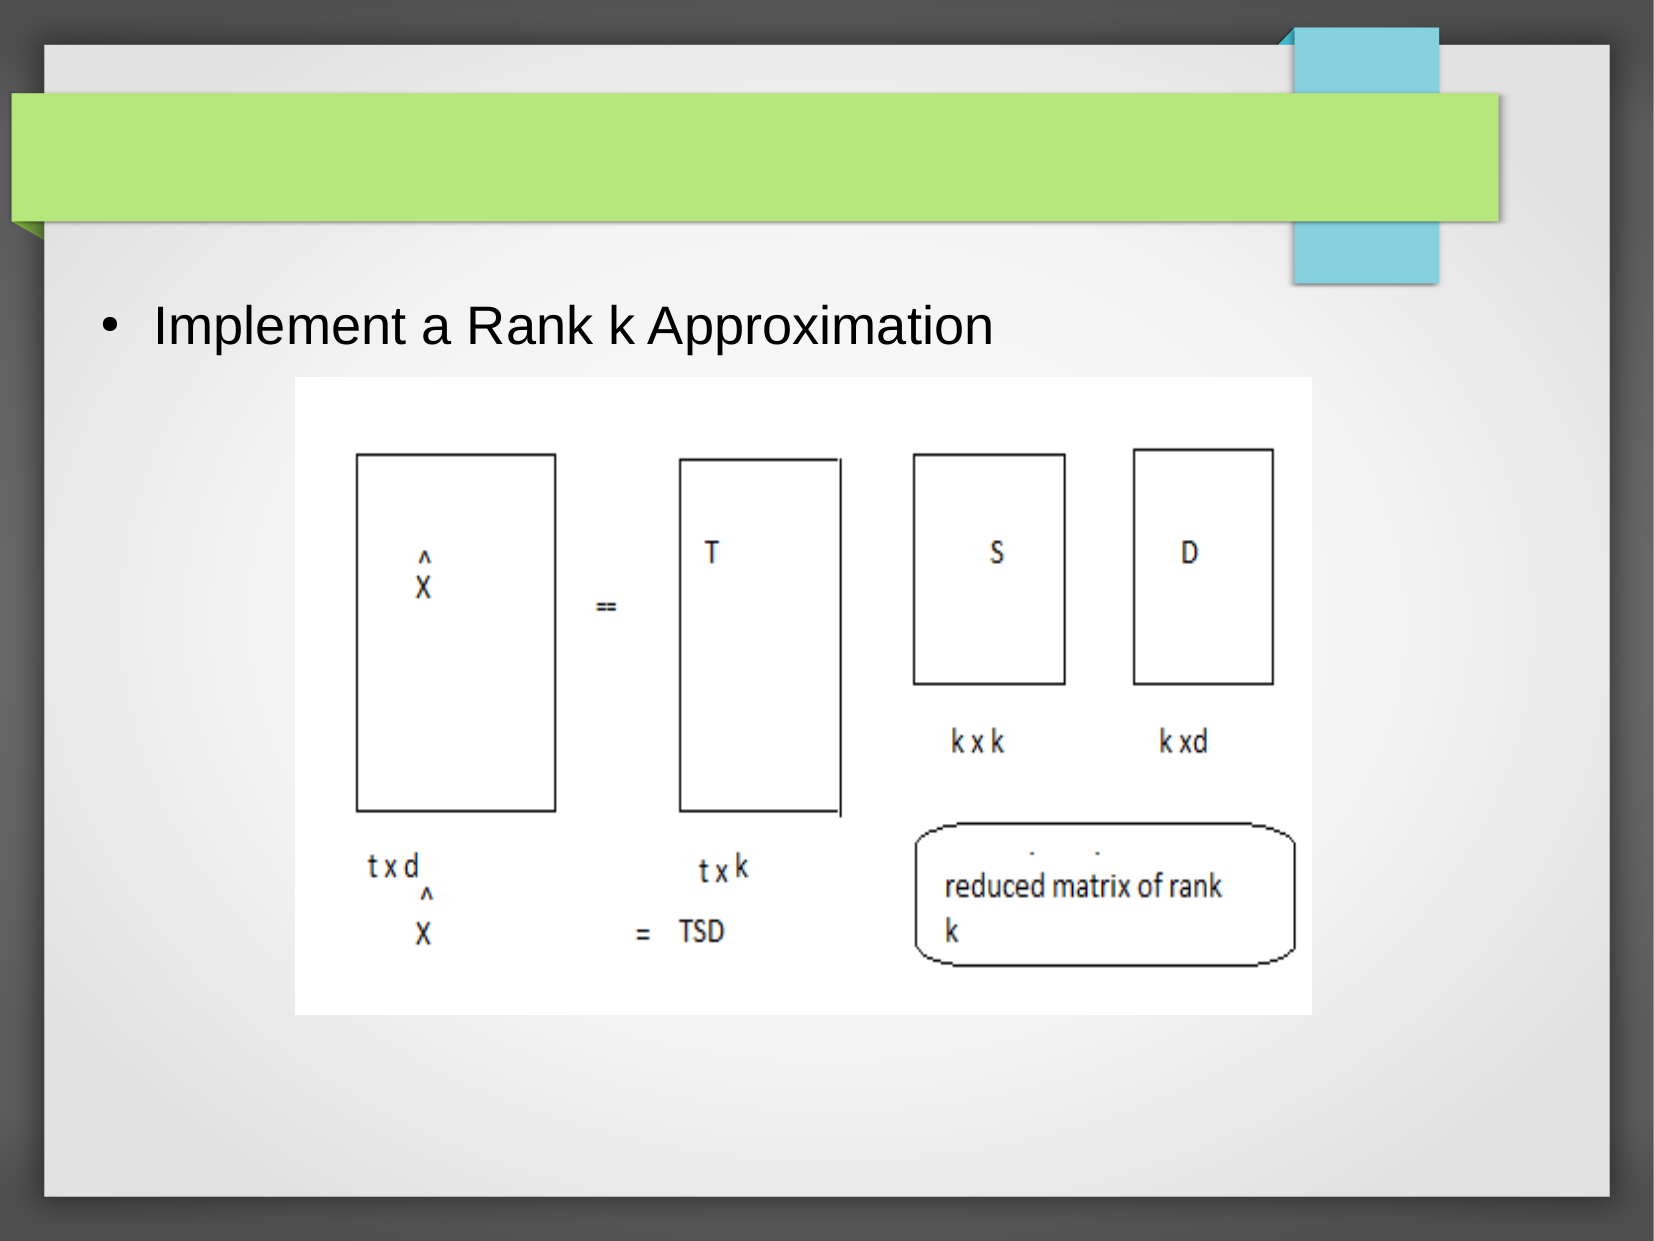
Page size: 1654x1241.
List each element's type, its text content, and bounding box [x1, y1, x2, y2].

picture [0, 0, 1654, 1241]
list Implement a Rank k Approximation [82, 295, 1571, 1015]
